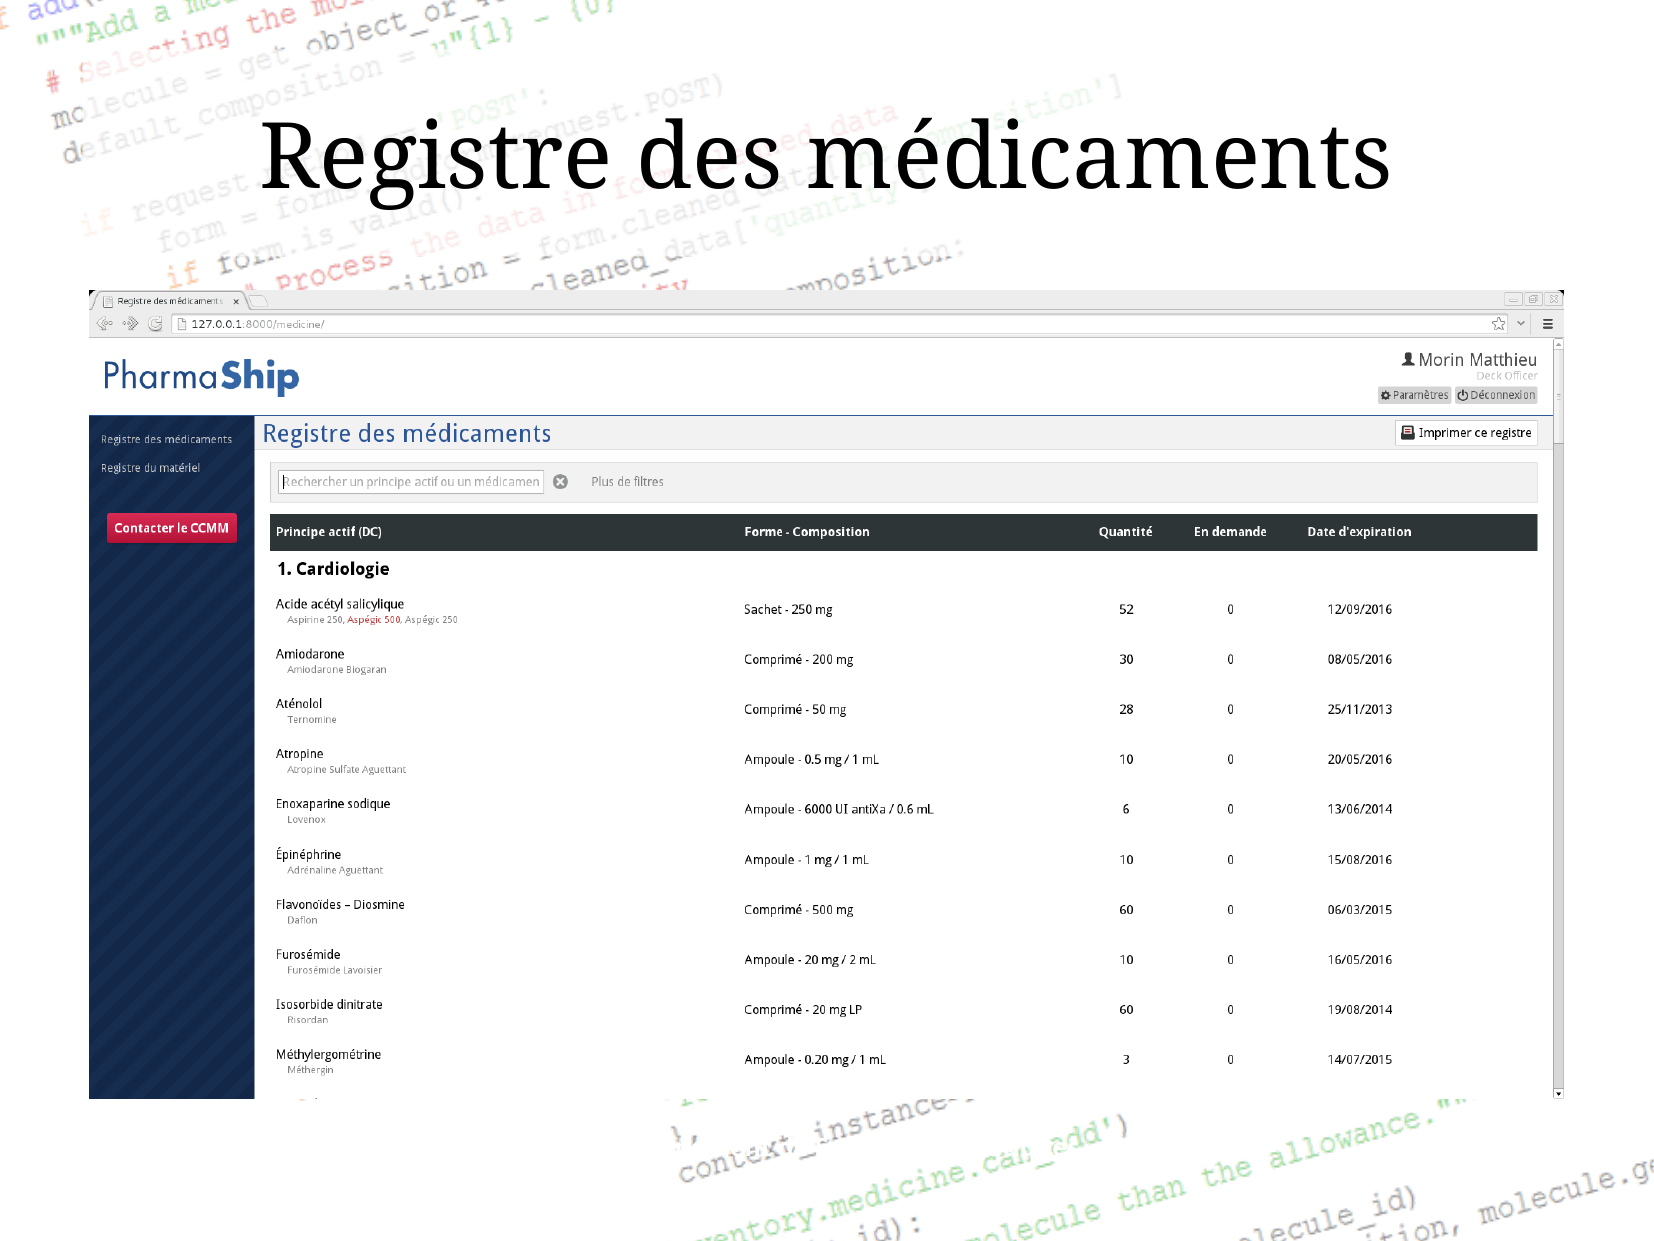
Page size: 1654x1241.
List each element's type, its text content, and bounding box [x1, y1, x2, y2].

picture [0, 0, 1654, 1241]
title Registre des médicaments [82, 49, 1571, 257]
